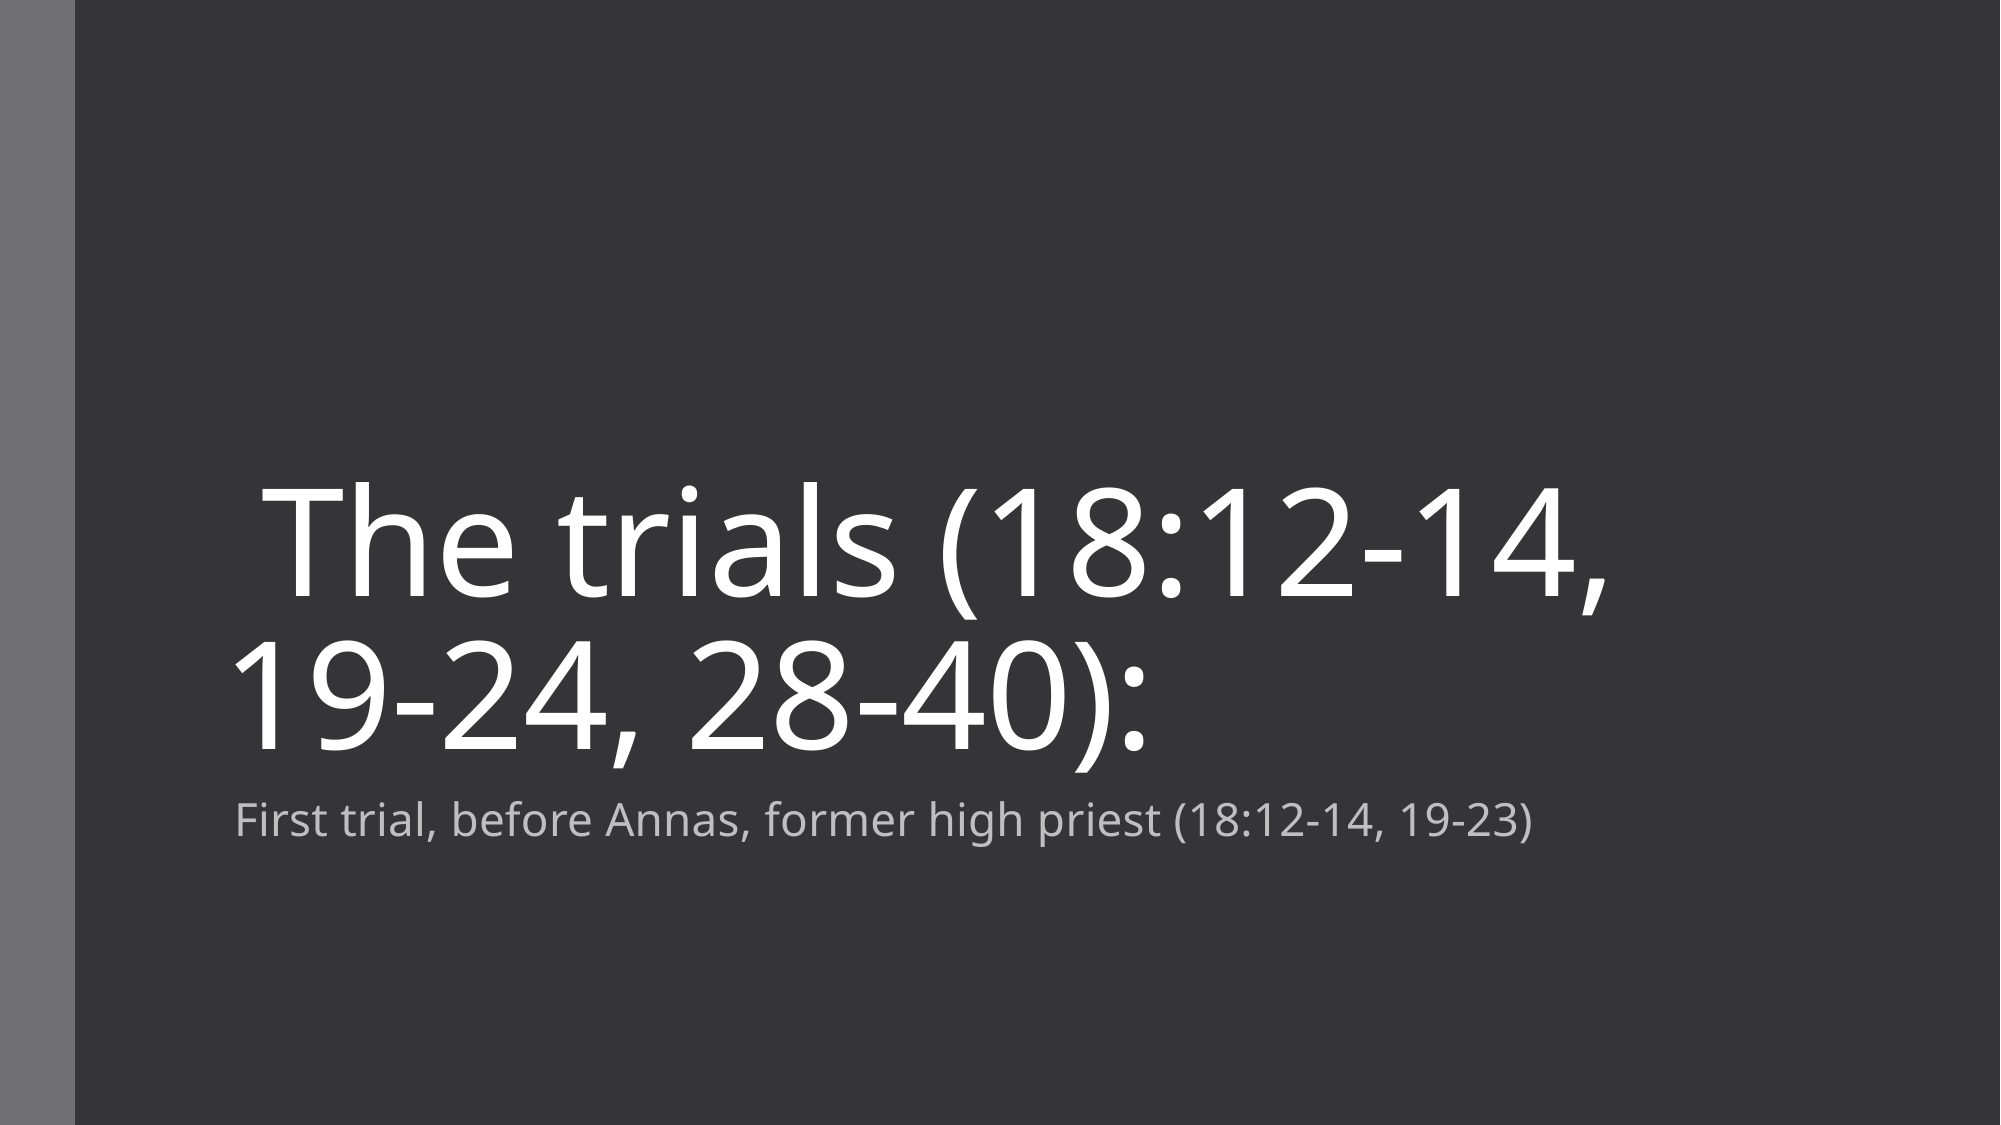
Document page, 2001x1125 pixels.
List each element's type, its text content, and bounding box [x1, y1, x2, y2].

subtitle First trial, before Annas, former high priest (18:12-14, 19-23) [206, 787, 1752, 1066]
title The trials (18:12-14, 19-24, 28-40): [206, 124, 1752, 787]
